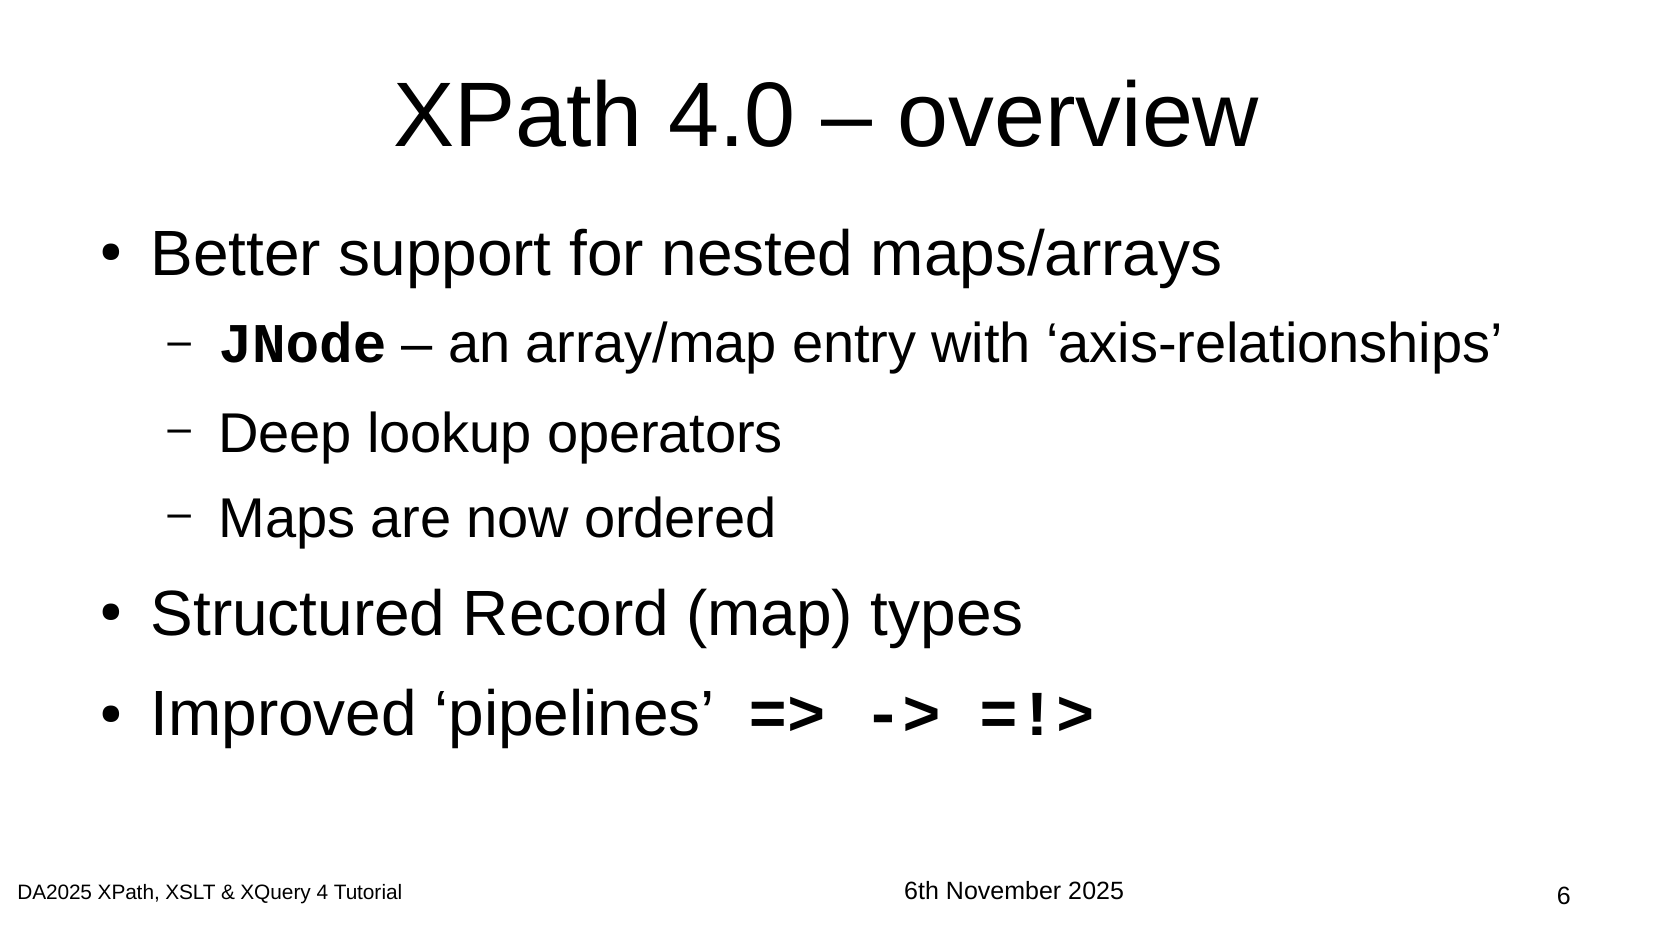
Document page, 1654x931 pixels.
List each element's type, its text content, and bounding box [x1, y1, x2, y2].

list Better support for nested maps/arrays JNode – an array/map entry with ‘axis-relationships’ Deep lookup operators Maps are now ordered Structured Record (map) types Improved ‘pipelines’ => -> =!> [82, 217, 1571, 758]
title XPath 4.0 – overview [82, 37, 1571, 193]
